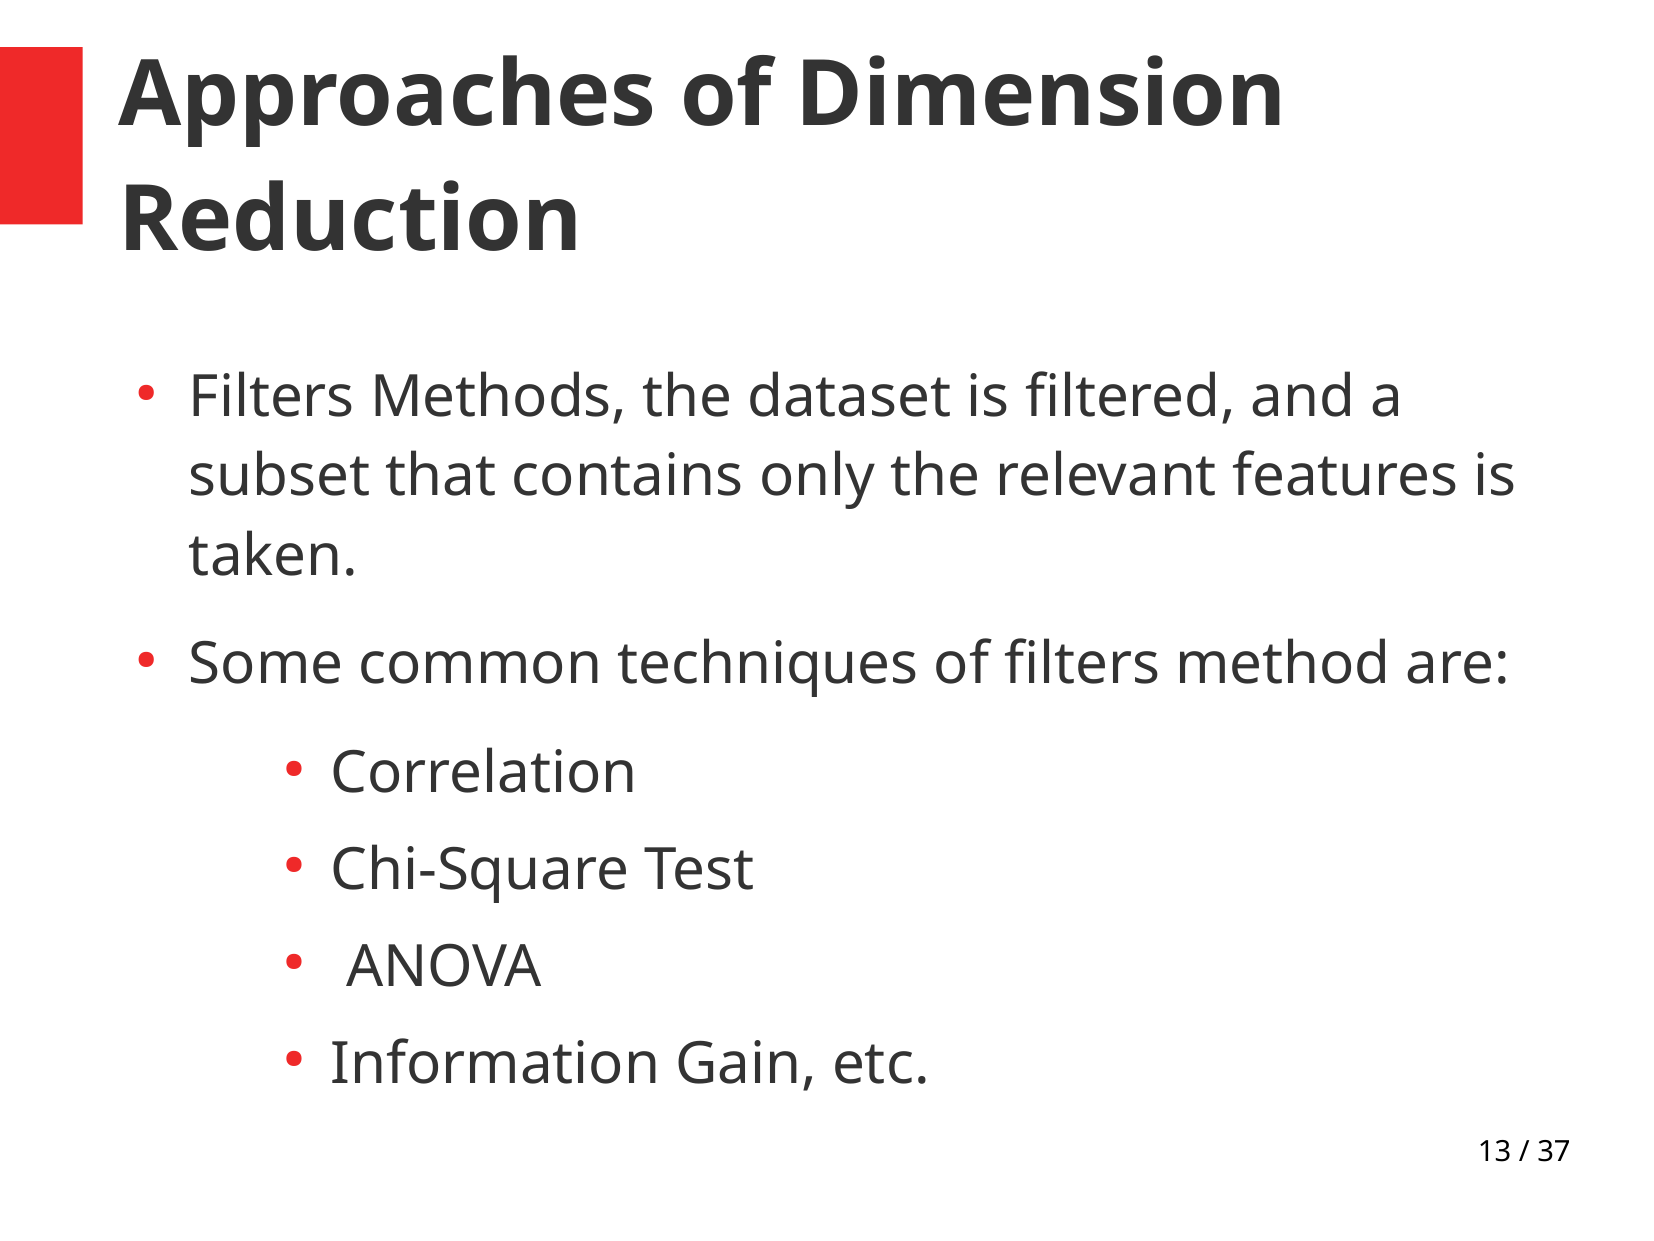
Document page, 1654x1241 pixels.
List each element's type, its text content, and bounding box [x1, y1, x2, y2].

title Approaches of Dimension Reduction [118, 28, 1571, 278]
list Filters Methods, the dataset is filtered, and a subset that contains only the relevant features is taken. Some common techniques of filters method are: Correlation Chi-Square Test ANOVA Information Gain, etc. [118, 354, 1536, 1074]
